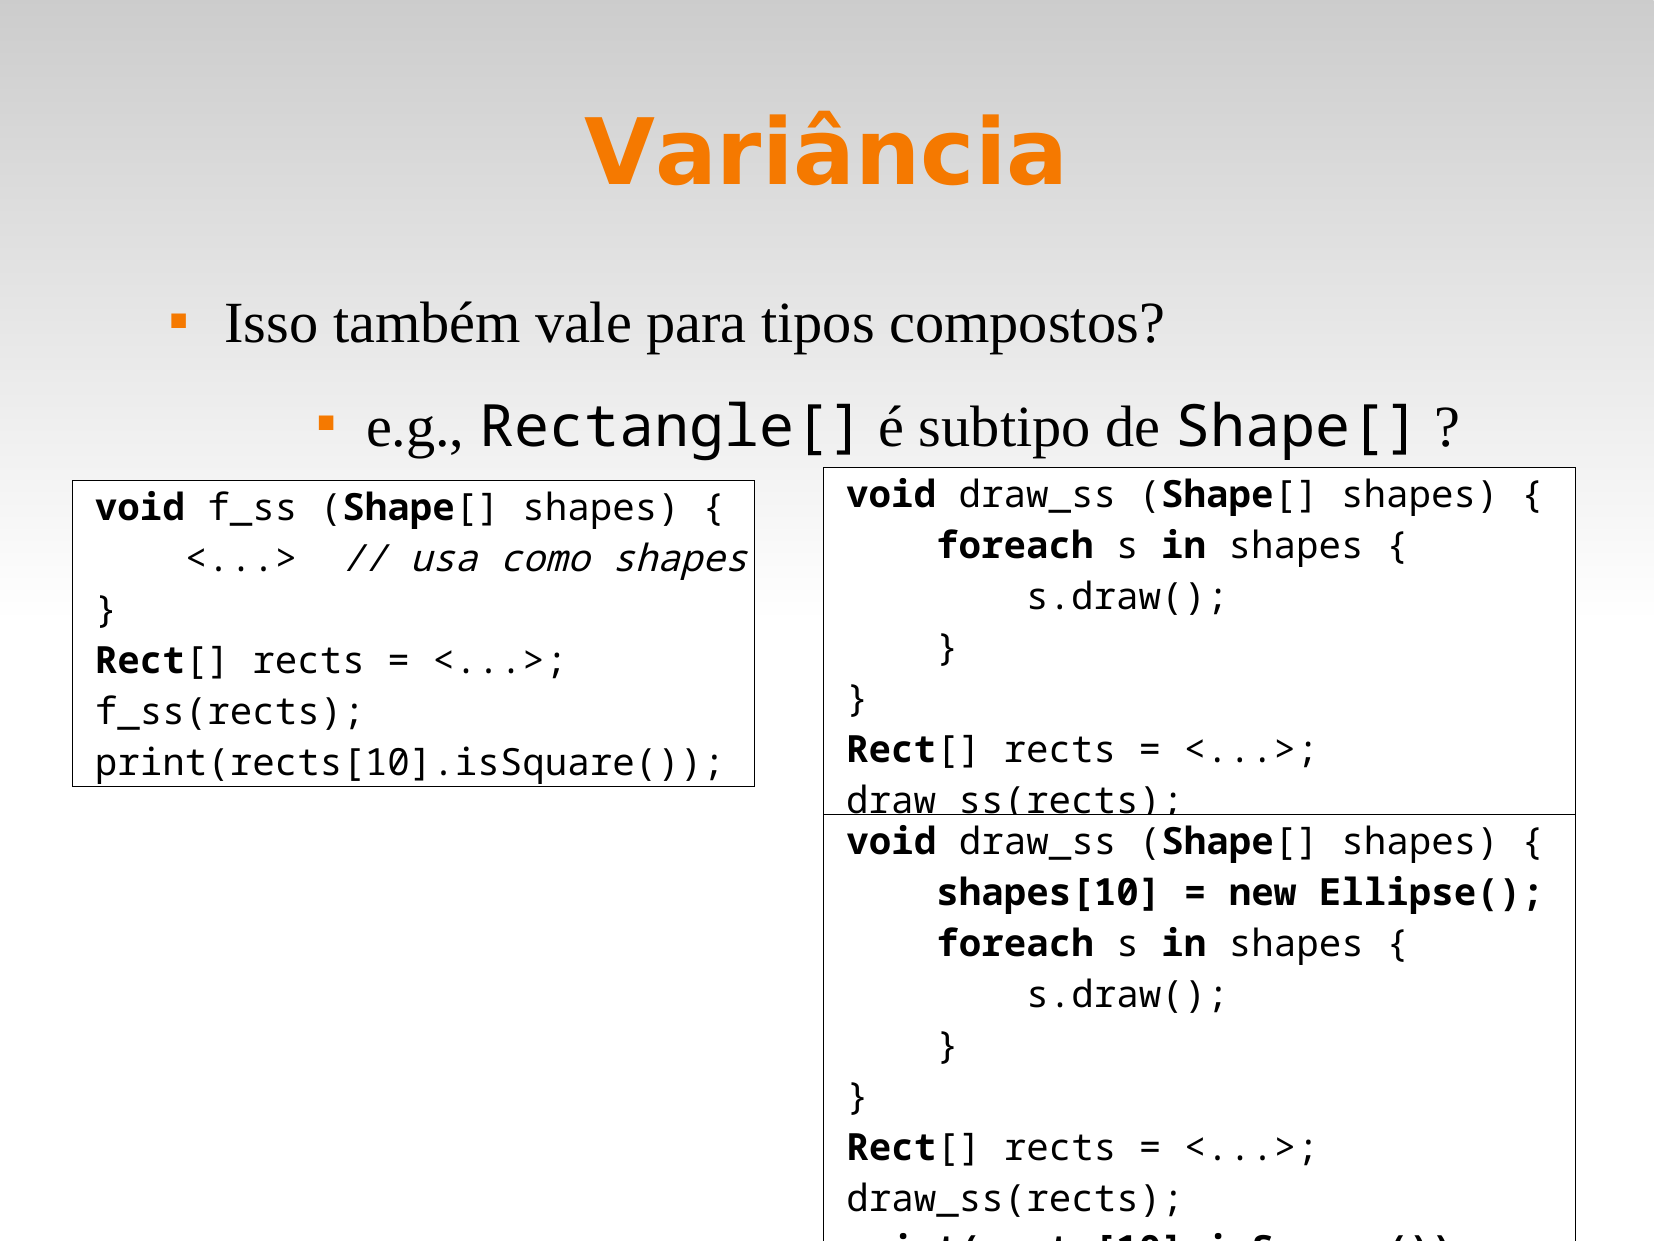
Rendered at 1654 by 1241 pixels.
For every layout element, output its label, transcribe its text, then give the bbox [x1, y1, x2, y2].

title Variância [82, 49, 1571, 257]
text_box void draw_ss (Shape[] shapes) { shapes[10] = new Ellipse(); foreach s in shapes { s.draw(); } } Rect[] rects = <...>; draw_ss(rects); print(rects[10].isSquare()); [823, 850, 1576, 1237]
text_box void draw_ss (Shape[] shapes) { foreach s in shapes { s.draw(); } } Rect[] rects = <...>; draw_ss(rects); print(rects[10].isSquare()); [823, 500, 1576, 814]
list Isso também vale para tipos compostos? e.g., Rectangle[] é subtipo de Shape[] ? [82, 290, 1571, 1241]
text_box void f_ss (Shape[] shapes) { <...> // usa como shapes } Rect[] rects = <...>; f_ss(rects); print(rects[10].isSquare()); [72, 504, 755, 762]
